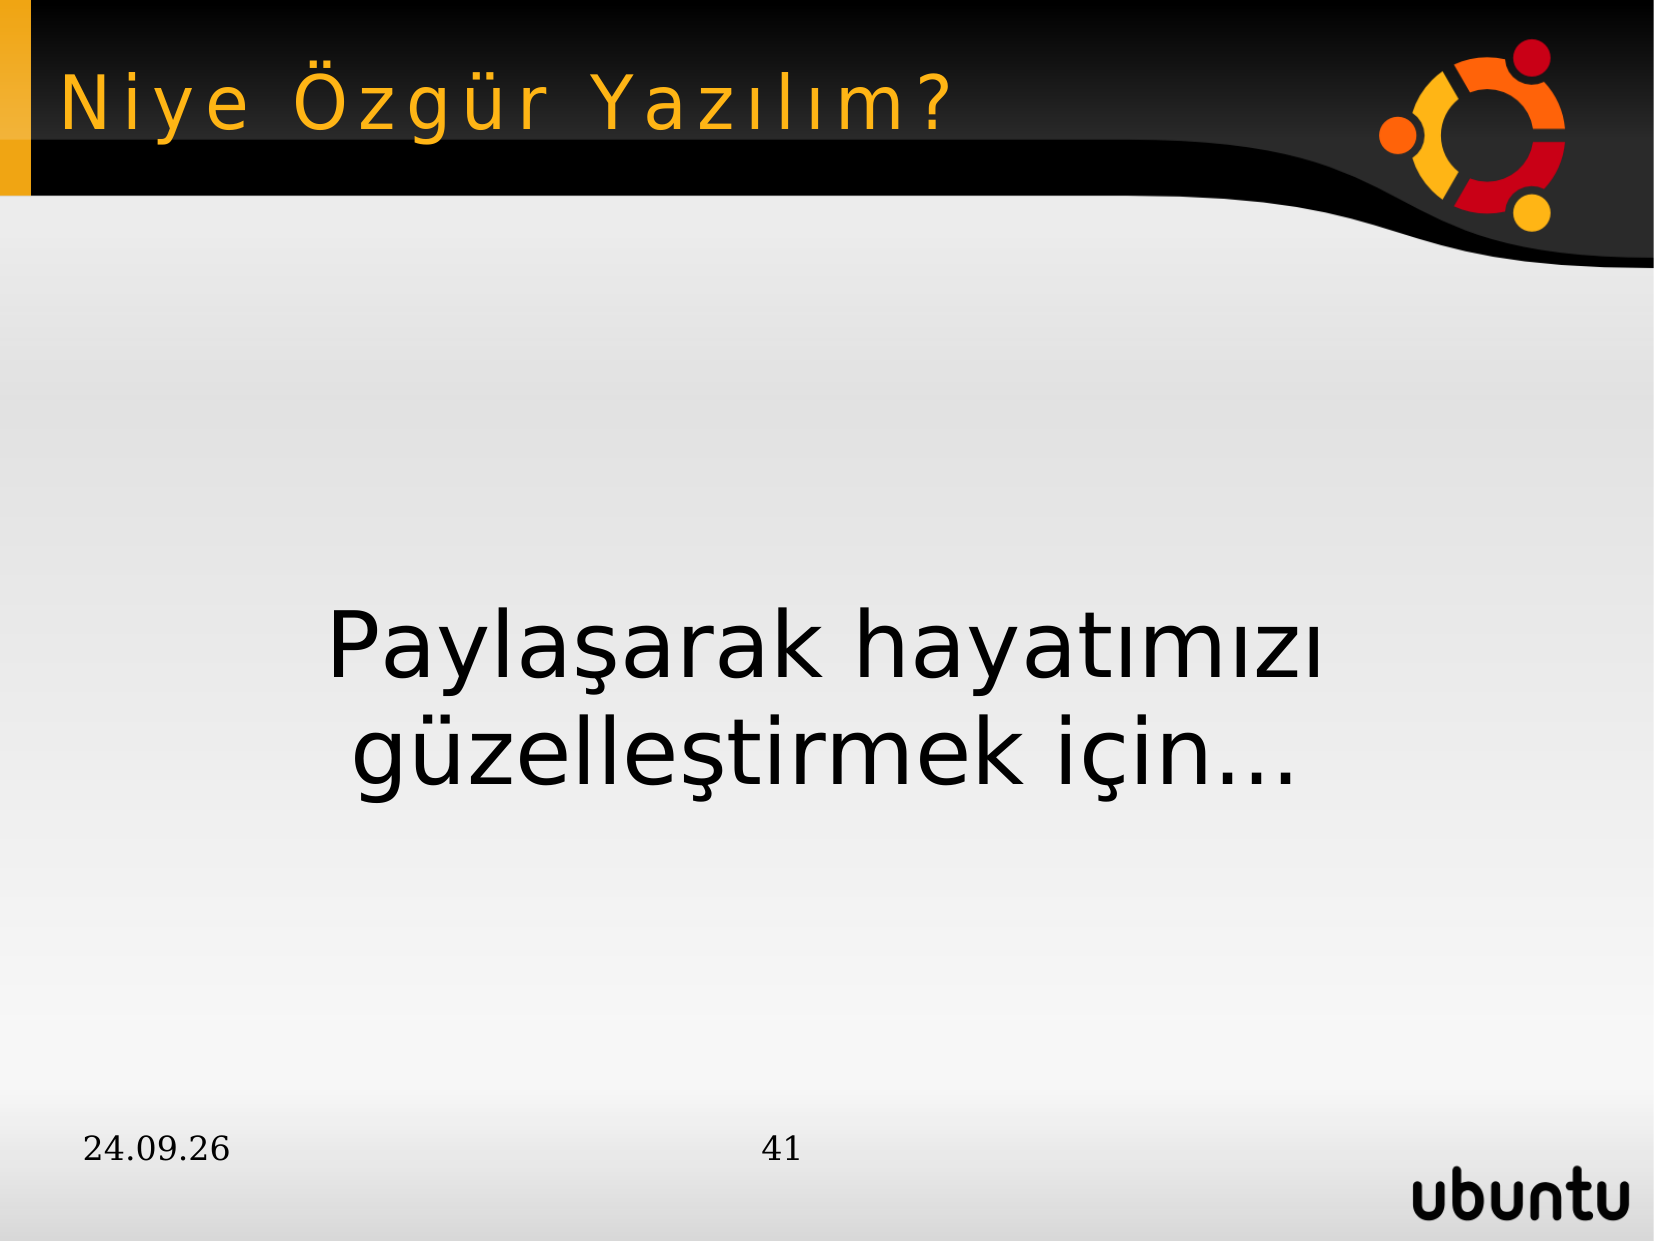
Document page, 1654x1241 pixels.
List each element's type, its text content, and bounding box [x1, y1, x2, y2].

subtitle Paylaşarak hayatımızı güzelleştirmek için... [82, 297, 1571, 1102]
title Niye Özgür Yazılım? [59, 29, 1270, 178]
picture [0, 0, 1654, 1241]
